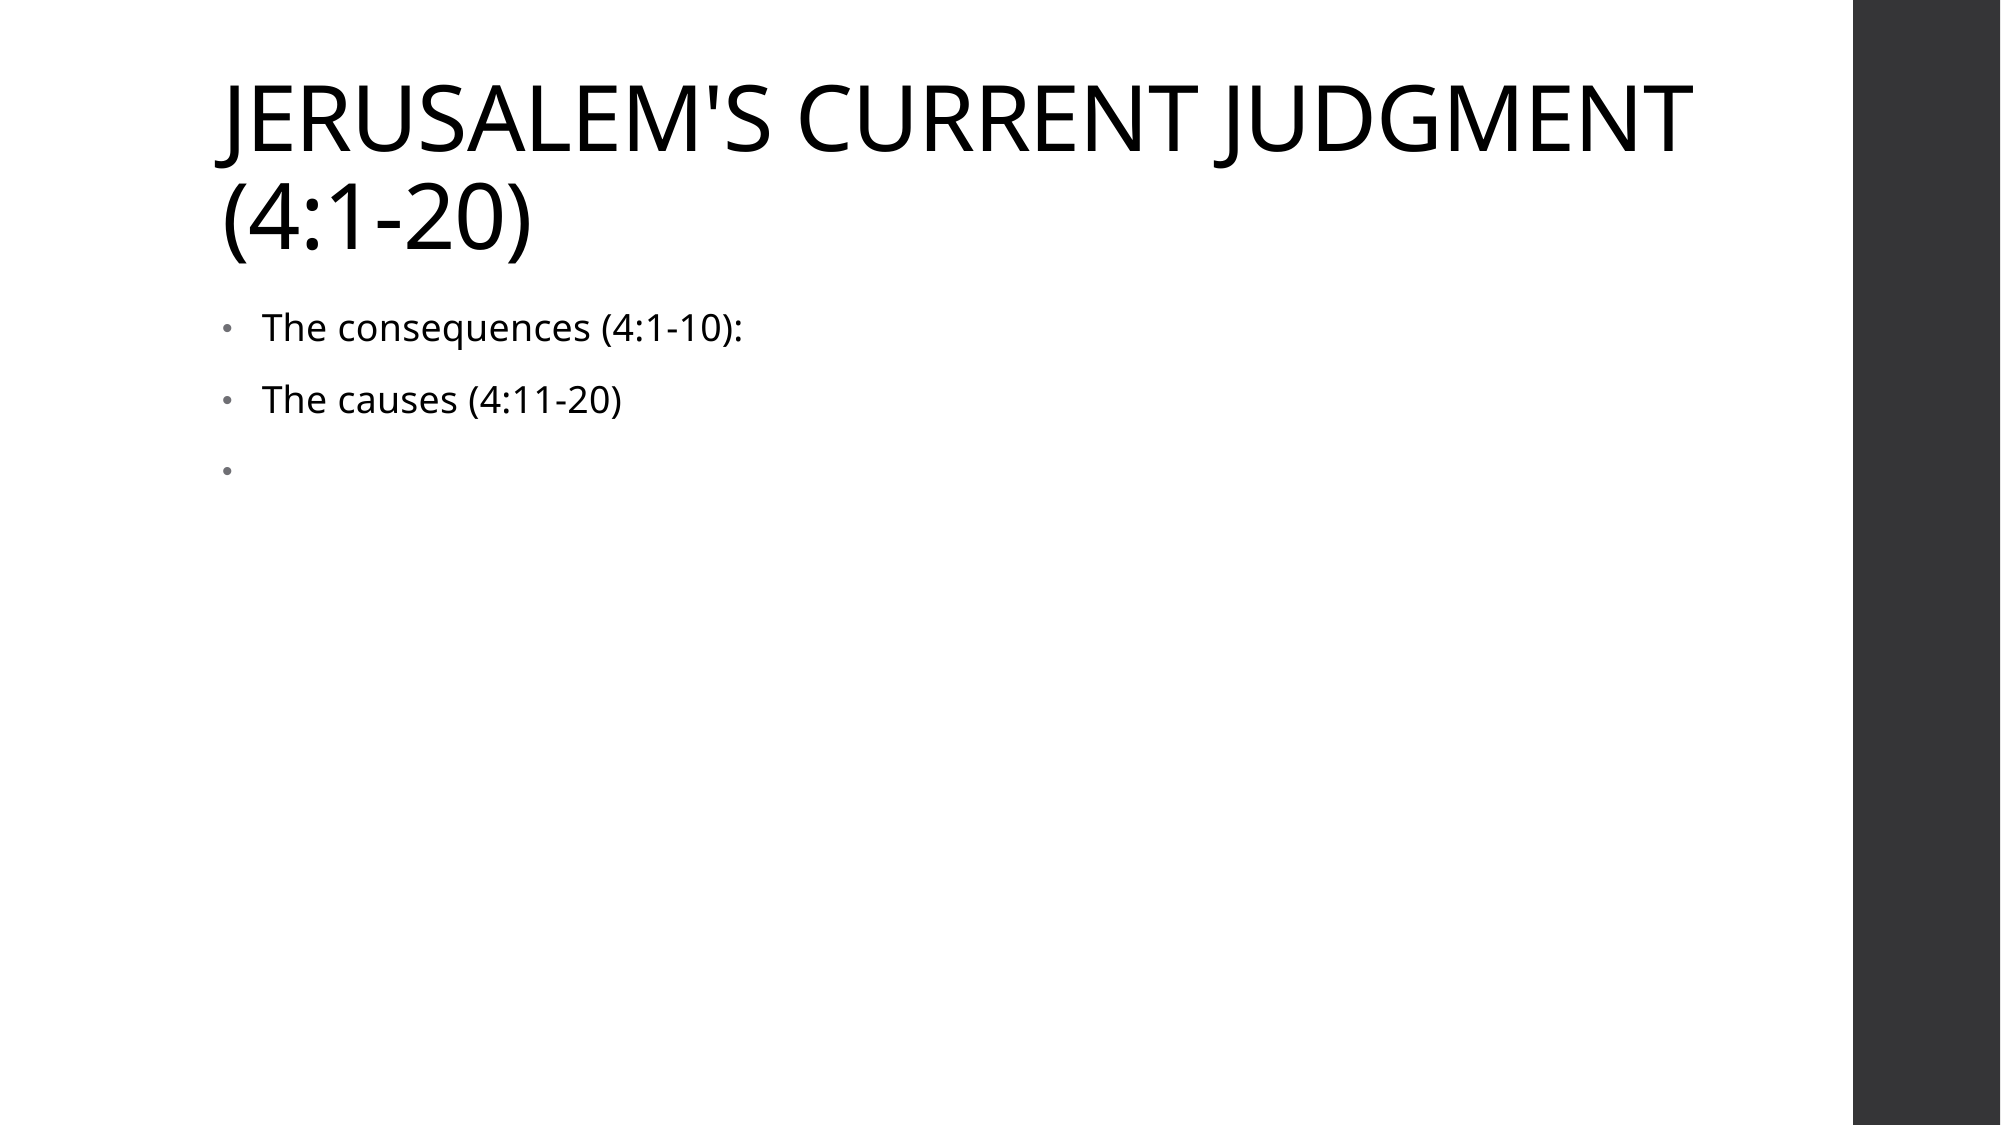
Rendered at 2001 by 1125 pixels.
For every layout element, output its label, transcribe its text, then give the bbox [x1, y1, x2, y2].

title JERUSALEM'S CURRENT JUDGMENT (4:1-20) [206, 60, 1797, 278]
list The consequences (4:1-10): The causes (4:11-20) [206, 299, 1617, 1014]
